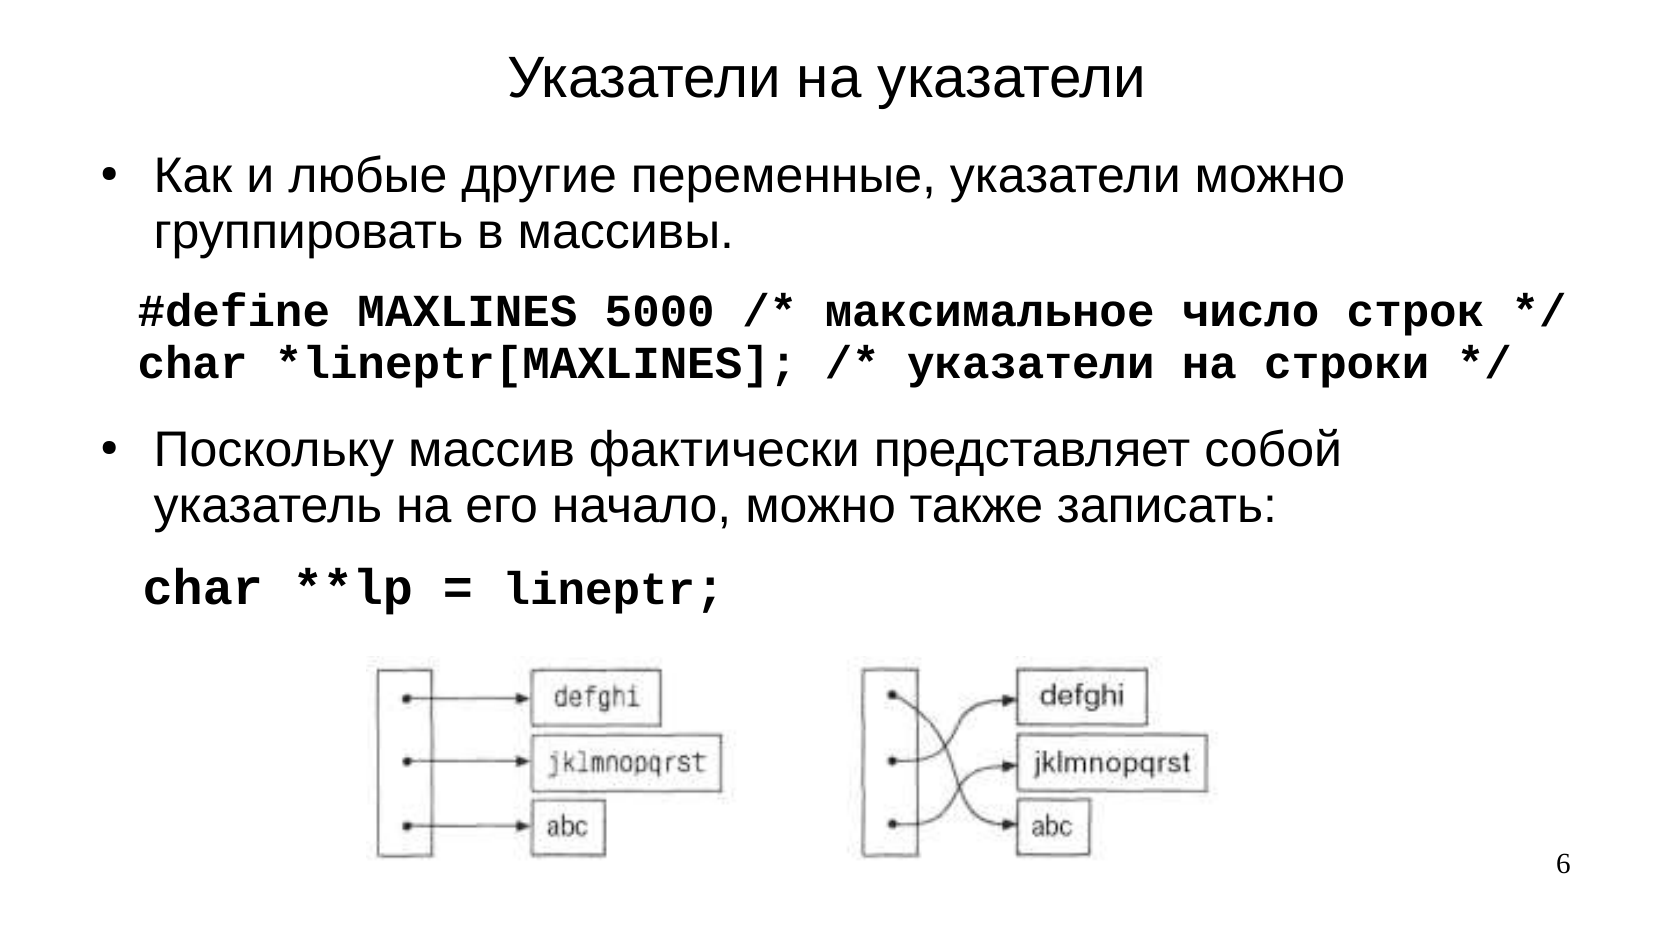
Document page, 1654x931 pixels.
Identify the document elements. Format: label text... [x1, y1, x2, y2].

list Как и любые другие переменные, указатели можно группировать в массивы. #define MAXLINES 5000 /* максимальное число строк */ char *lineptr[MAXLINES]; /* указатели на строки */ Поскольку массив фактически представляет собой указатель на его начало, можно также записать: char **lp = lineptr; [82, 147, 1571, 650]
picture [366, 656, 1223, 870]
title Указатели на указатели [82, 37, 1571, 119]
